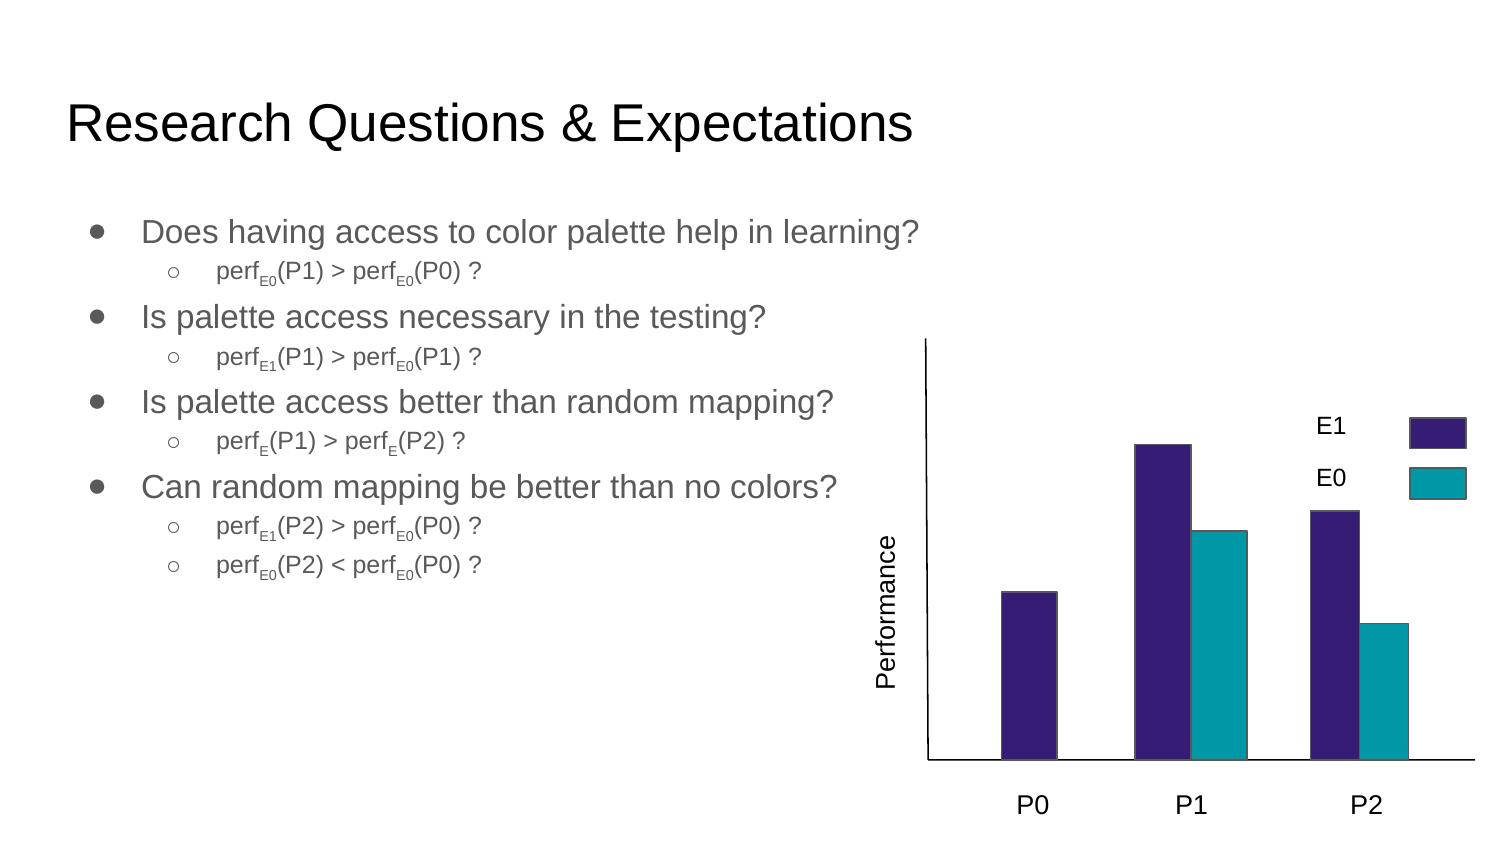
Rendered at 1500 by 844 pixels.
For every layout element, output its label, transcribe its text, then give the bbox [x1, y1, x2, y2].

title Research Questions & Expectations [51, 72, 1449, 167]
text_box [1310, 511, 1409, 760]
text_box [1410, 468, 1466, 499]
list Does having access to color palette help in learning? perfE0(P1) > perfE0(P0) ? Is palette access necessary in the testing? perfE1(P1) > perfE0(P1) ? Is palette access better than random mapping? perfE(P1) > perfE(P2) ? Can random mapping be better than no colors? perfE1(P2) > perfE0(P0) ? perfE0(P2) < perfE0(P0) ? [51, 189, 1449, 750]
text_box P2 [1335, 772, 1440, 836]
text_box [1135, 444, 1247, 760]
text_box E1 [1300, 394, 1392, 446]
text_box P0 [1001, 772, 1106, 836]
text_box E0 [1300, 446, 1392, 507]
text_box Performance [852, 353, 916, 706]
text_box [1001, 592, 1058, 760]
text_box [1410, 417, 1466, 449]
text_box P1 [1160, 772, 1265, 836]
